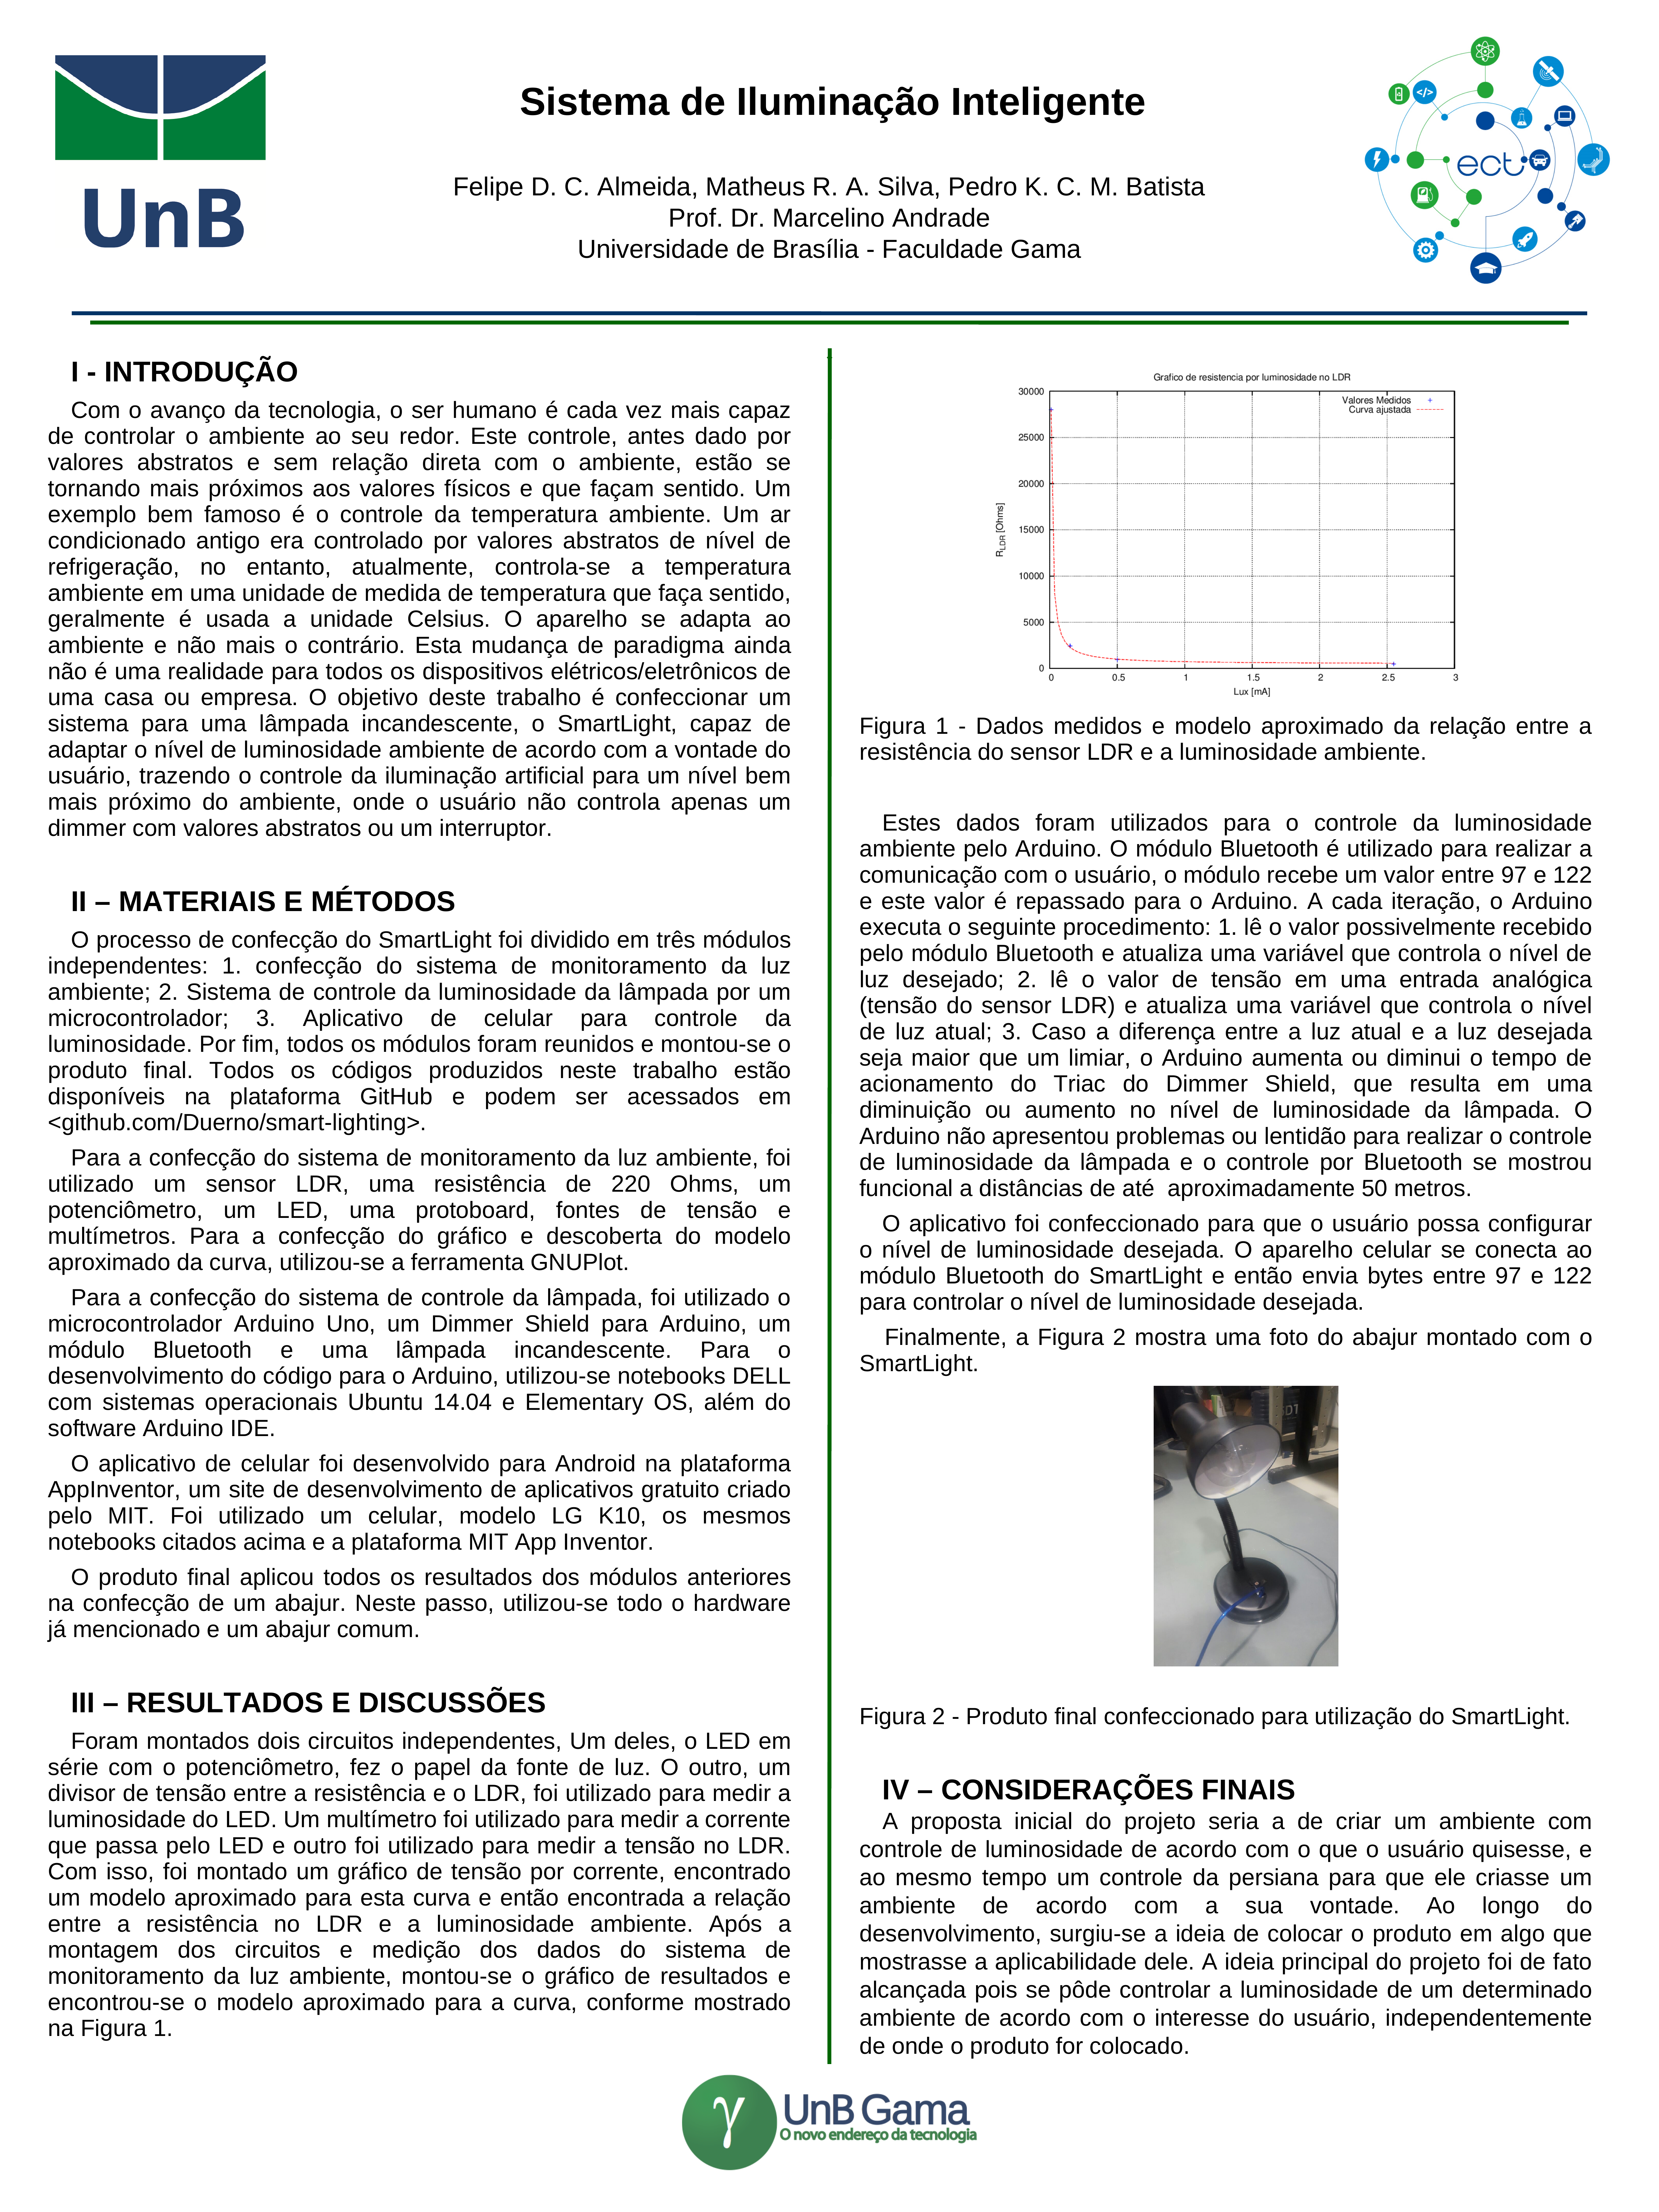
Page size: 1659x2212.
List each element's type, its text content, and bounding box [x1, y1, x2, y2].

picture [1327, 9, 1641, 322]
text_box I - INTRODUÇÃO Com o avanço da tecnologia, o ser humano é cada vez mais capaz de controlar o ambiente ao seu redor. Este controle, antes dado por valores abstratos e sem relação direta com o ambiente, estão se tornando mais próximos aos valores físicos e que façam sentido. Um exemplo bem famoso é o controle da temperatura ambiente. Um ar condicionado antigo era controlado por valores abstratos de nível de refrigeração, no entanto, atualmente, controla-se a temperatura ambiente em uma unidade de medida de temperatura que faça sentido, geralmente é usada a unidade Celsius. O aparelho se adapta ao ambiente e não mais o contrário. Esta mudança de paradigma ainda não é uma realidade para todos os dispositivos elétricos/eletrônicos de uma casa ou empresa. O objetivo deste trabalho é confeccionar um sistema para uma lâmpada incandescente, o SmartLight, capaz de adaptar o nível de luminosidade ambiente de acordo com a vontade do usuário, trazendo o controle da iluminação artificial para um nível bem mais próximo do ambiente, onde o usuário não controla apenas um dimmer com valores abstratos ou um interruptor. II – MATERIAIS E MÉTODOS O processo de confecção do SmartLight foi dividido em três módulos independentes: 1. confecção do sistema de monitoramento da luz ambiente; 2. Sistema de controle da luminosidade da lâmpada por um microcontrolador; 3. Aplicativo de celular para controle da luminosidade. Por fim, todos os módulos foram reunidos e montou-se o produto final. Todos os códigos produzidos neste trabalho estão disponíveis na plataforma GitHub e podem ser acessados em <github.com/Duerno/smart-lighting>. Para a confecção do sistema de monitoramento da luz ambiente, foi utilizado um sensor LDR, uma resistência de 220 Ohms, um potenciômetro, um LED, uma protoboard, fontes de tensão e multímetros. Para a confecção do gráfico e descoberta do modelo aproximado da curva, utilizou-se a ferramenta GNUPlot. Para a confecção do sistema de controle da lâmpada, foi utilizado o microcontrolador Arduino Uno, um Dimmer Shield para Arduino, um módulo Bluetooth e uma lâmpada incandescente. Para o desenvolvimento do código para o Arduino, utilizou-se notebooks DELL com sistemas operacionais Ubuntu 14.04 e Elementary OS, além do software Arduino IDE. O aplicativo de celular foi desenvolvido para Android na plataforma AppInventor, um site de desenvolvimento de aplicativos gratuito criado pelo MIT. Foi utilizado um celular, modelo LG K10, os mesmos notebooks citados acima e a plataforma MIT App Inventor. O produto final aplicou todos os resultados dos módulos anteriores na confecção de um abajur. Neste passo, utilizou-se todo o hardware já mencionado e um abajur comum. III – RESULTADOS E DISCUSSÕES Foram montados dois circuitos independentes, Um deles, o LED em série com o potenciômetro, fez o papel da fonte de luz. O outro, um divisor de tensão entre a resistência e o LDR, foi utilizado para medir a luminosidade do LED. Um multímetro foi utilizado para medir a corrente que passa pelo LED e outro foi utilizado para medir a tensão no LDR. Com isso, foi montado um gráfico de tensão por corrente, encontrado um modelo aproximado para esta curva e então encontrada a relação entre a resistência no LDR e a luminosidade ambiente. Após a montagem dos circuitos e medição dos dados do sistema de monitoramento da luz ambiente, montou-se o gráfico de resultados e encontrou-se o modelo aproximado para a curva, conforme mostrado na Figura 1. [43, 352, 797, 2061]
picture [682, 2064, 977, 2170]
picture [994, 365, 1460, 697]
text_box Felipe D. C. Almeida, Matheus R. A. Silva, Pedro K. C. M. Batista Prof. Dr. Marcelino Andrade Universidade de Brasília - Faculdade Gama [331, 167, 1328, 266]
picture [1154, 1386, 1338, 1666]
text_box Figura 1 - Dados medidos e modelo aproximado da relação entre a resistência do sensor LDR e a luminosidade ambiente. Estes dados foram utilizados para o controle da luminosidade ambiente pelo Arduino. O módulo Bluetooth é utilizado para realizar a comunicação com o usuário, o módulo recebe um valor entre 97 e 122 e este valor é repassado para o Arduino. A cada iteração, o Arduino executa o seguinte procedimento: 1. lê o valor possivelmente recebido pelo módulo Bluetooth e atualiza uma variável que controla o nível de luz desejado; 2. lê o valor de tensão em uma entrada analógica (tensão do sensor LDR) e atualiza uma variável que controla o nível de luz atual; 3. Caso a diferença entre a luz atual e a luz desejada seja maior que um limiar, o Arduino aumenta ou diminui o tempo de acionamento do Triac do Dimmer Shield, que resulta em uma diminuição ou aumento no nível de luminosidade da lâmpada. O Arduino não apresentou problemas ou lentidão para realizar o controle de luminosidade da lâmpada e o controle por Bluetooth se mostrou funcional a distâncias de até aproximadamente 50 metros. O aplicativo foi confeccionado para que o usuário possa configurar o nível de luminosidade desejada. O aparelho celular se conecta ao módulo Bluetooth do SmartLight e então envia bytes entre 97 e 122 para controlar o nível de luminosidade desejada. Finalmente, a Figura 2 mostra uma foto do abajur montado com o SmartLight. Figura 2 - Produto final confeccionado para utilização do SmartLight. IV – CONSIDERAÇÕES FINAIS A proposta inicial do projeto seria a de criar um ambiente com controle de luminosidade de acordo com o que o usuário quisesse, e ao mesmo tempo um controle da persiana para que ele criasse um ambiente de acordo com a sua vontade. Ao longo do desenvolvimento, surgiu-se a ideia de colocar o produto em algo que mostrasse a aplicabilidade dele. A ideia principal do projeto foi de fato alcançada pois se pôde controlar a luminosidade de um determinado ambiente de acordo com o interesse do usuário, independentemente de onde o produto for colocado. [855, 354, 1598, 2061]
text_box Sistema de Iluminação Inteligente [335, 74, 1331, 125]
picture [55, 55, 266, 248]
